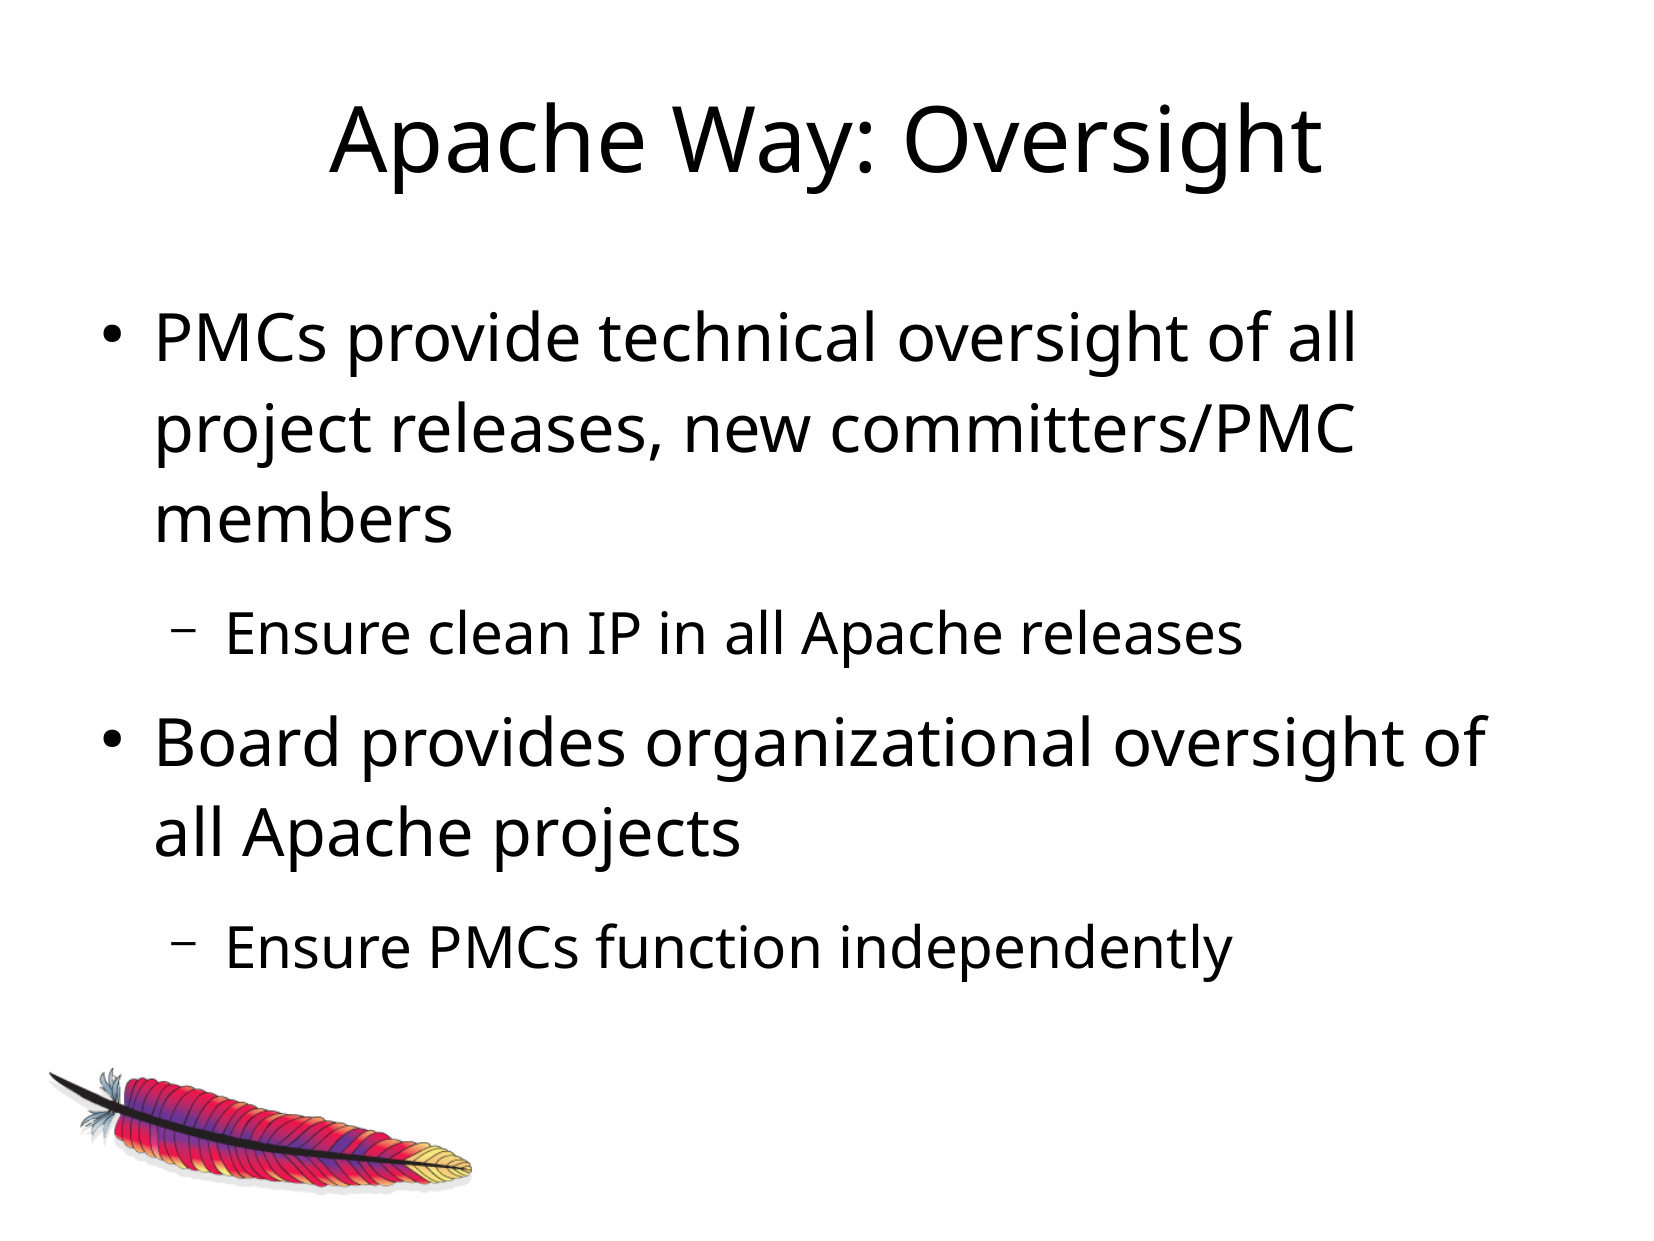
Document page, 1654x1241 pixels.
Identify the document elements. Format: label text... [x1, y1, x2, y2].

list PMCs provide technical oversight of all project releases, new committers/PMC members Ensure clean IP in all Apache releases Board provides organizational oversight of all Apache projects Ensure PMCs function independently [82, 290, 1571, 1109]
picture [45, 1064, 477, 1200]
title Apache Way: Oversight [82, 49, 1571, 226]
